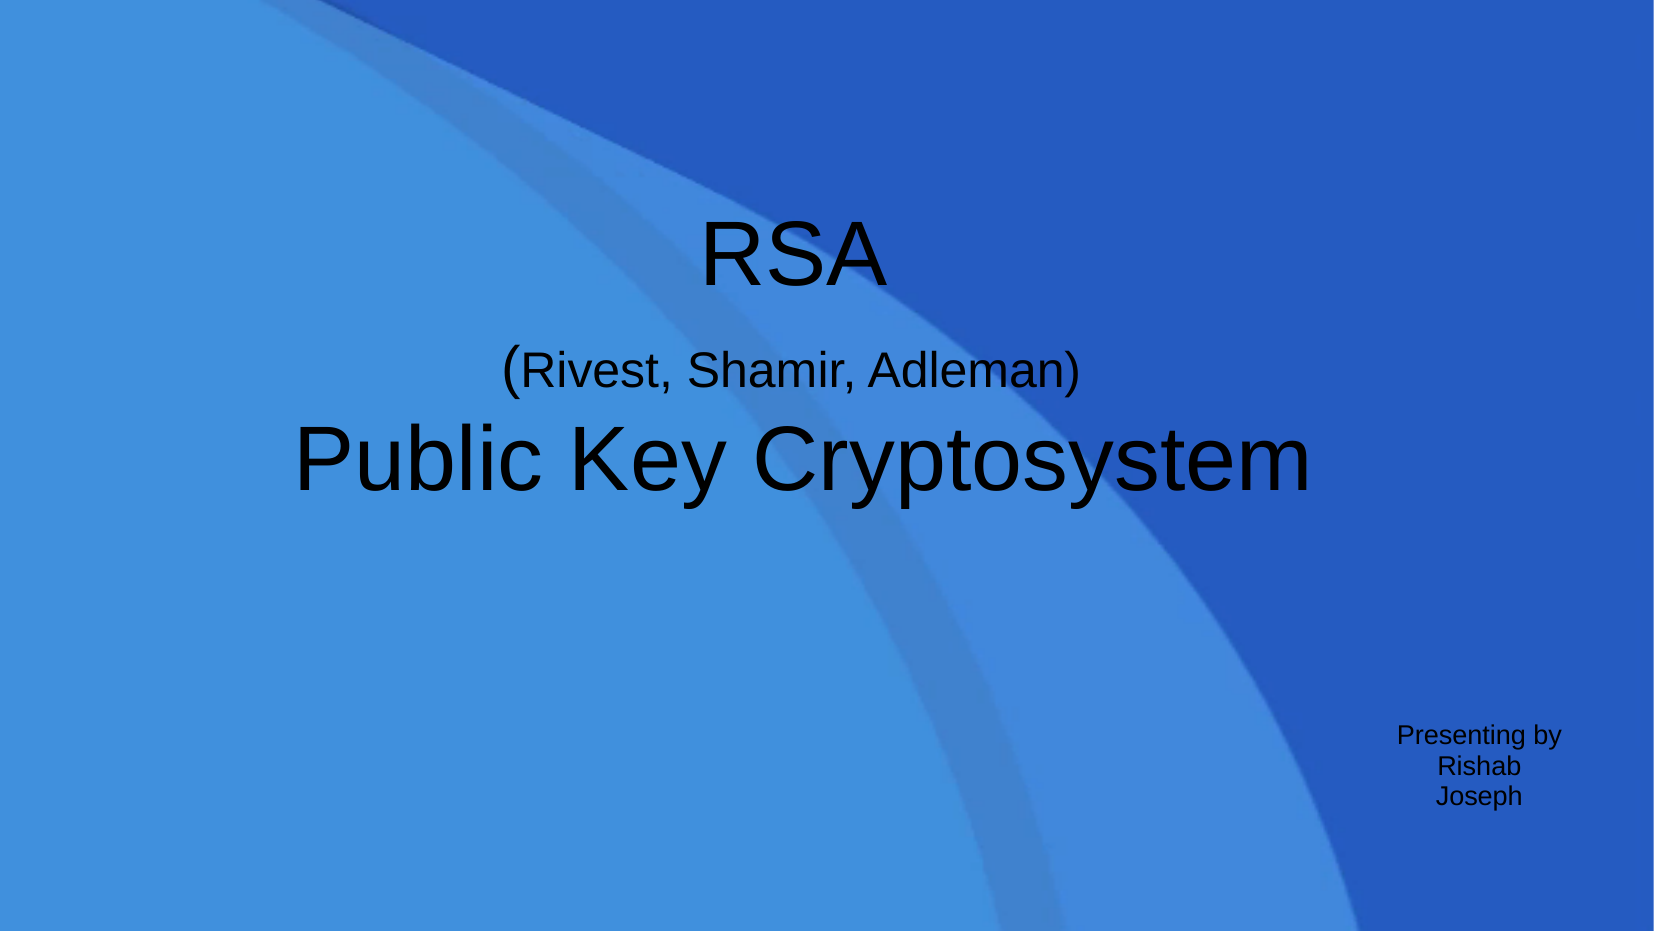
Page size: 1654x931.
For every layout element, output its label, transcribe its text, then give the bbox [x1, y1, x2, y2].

picture [0, 0, 1654, 931]
subtitle Presenting by Rishab Joseph [1305, 615, 1654, 917]
title RSA (Rivest, Shamir, Adleman) Public Key Cryptosystem [60, 202, 1549, 511]
